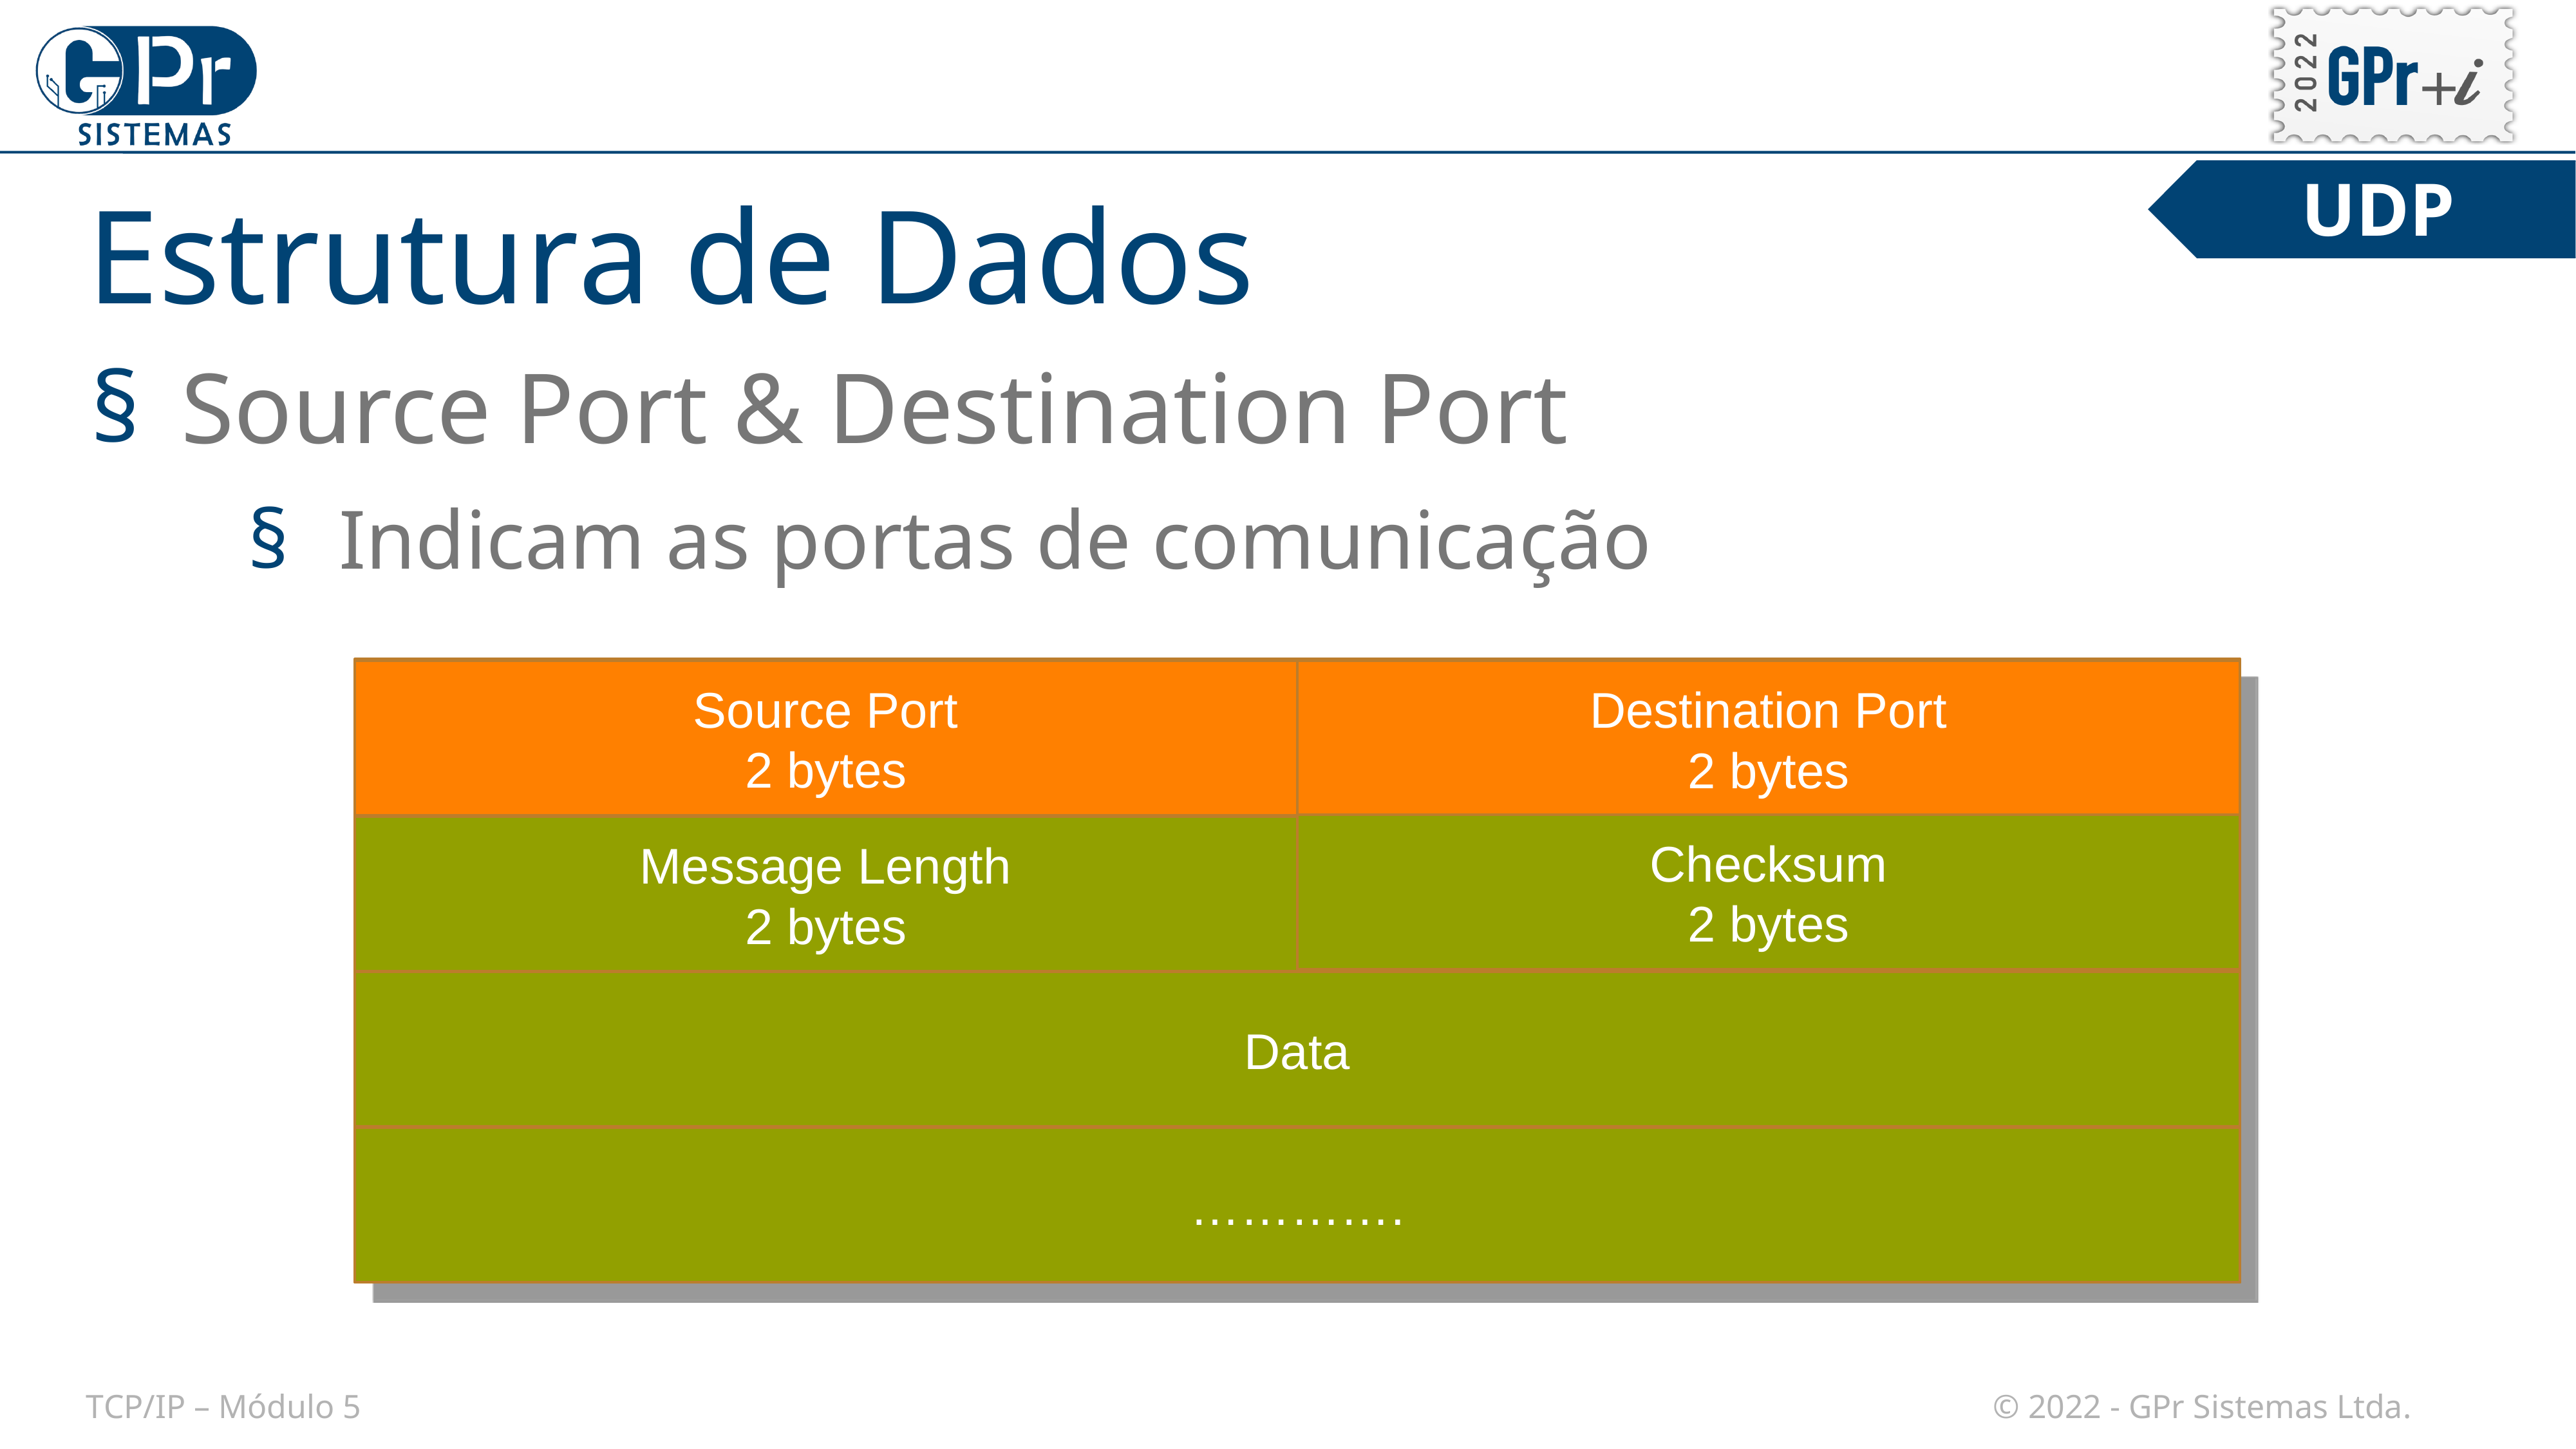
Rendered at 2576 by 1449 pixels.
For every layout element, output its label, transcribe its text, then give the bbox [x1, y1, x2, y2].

text_box …………. [355, 1128, 2240, 1282]
text_box Data [355, 972, 2240, 1126]
text_box UDP [2219, 157, 2537, 256]
picture [2268, 4, 2519, 145]
list Estrutura de Dados [81, 169, 2496, 343]
text_box [355, 969, 2240, 972]
picture [34, 26, 257, 147]
text_box Checksum 2 bytes [1297, 815, 2240, 969]
text_box Message Length 2 bytes [355, 817, 1297, 971]
text_box [2148, 160, 2576, 258]
text_box Source Port 2 bytes [355, 661, 1297, 815]
text_box Destination Port 2 bytes [1297, 661, 2240, 815]
list Source Port & Destination Port Indicam as portas de comunicação [80, 319, 2496, 1382]
